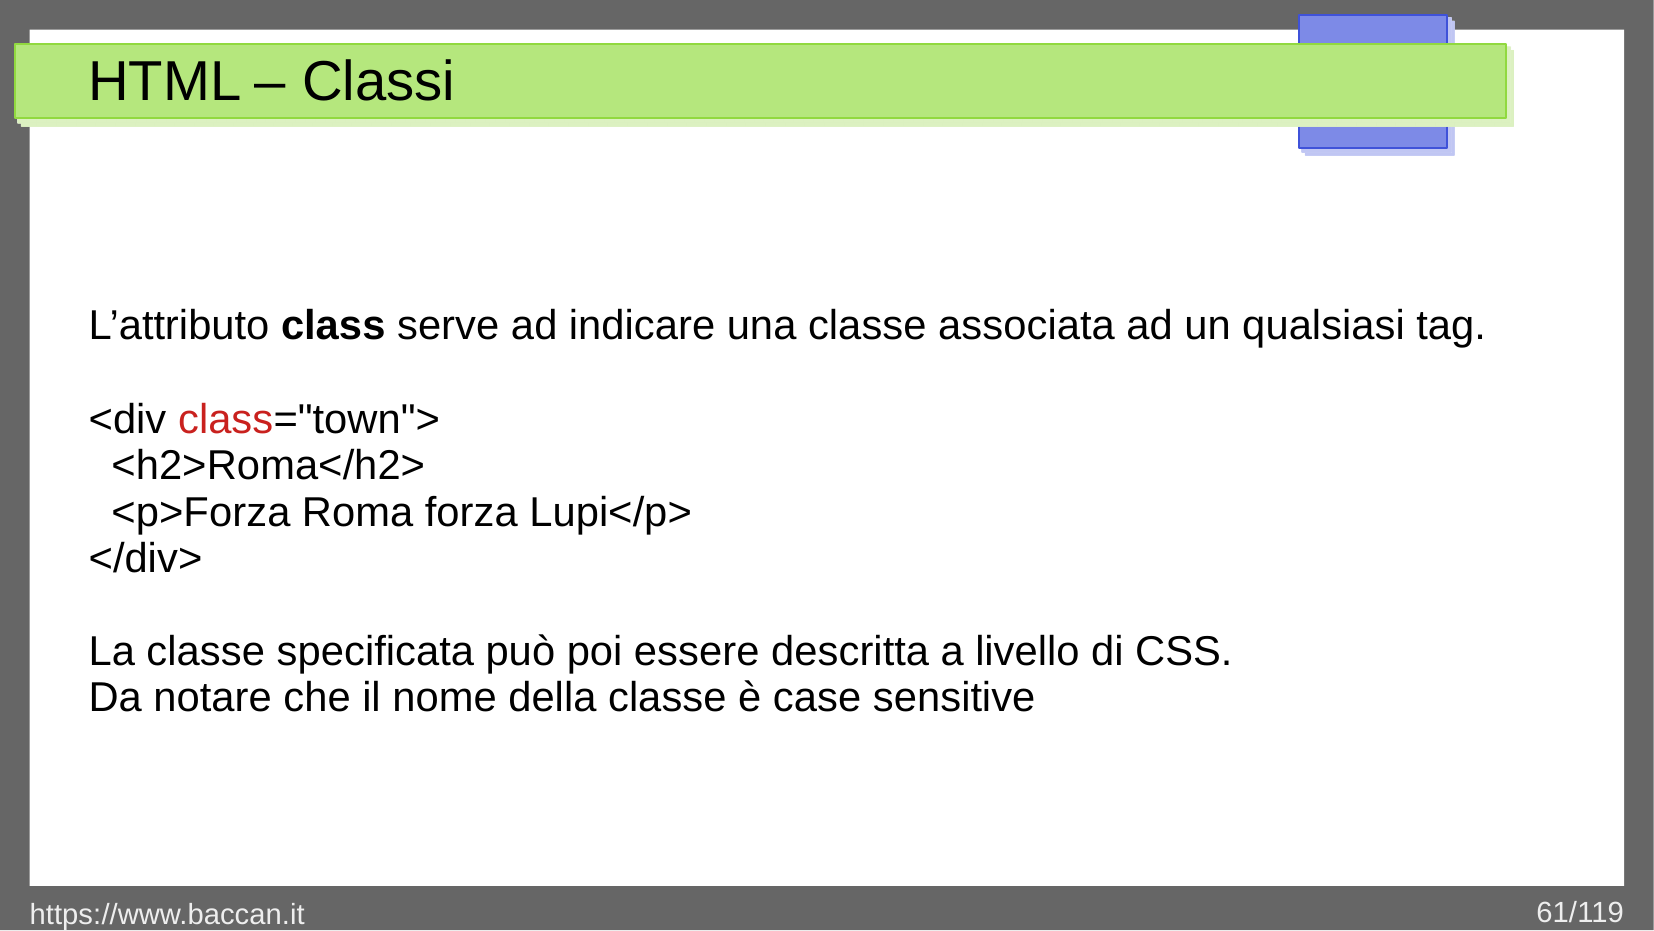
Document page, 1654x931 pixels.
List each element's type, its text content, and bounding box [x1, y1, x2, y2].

text_box L’attributo class serve ad indicare una classe associata ad un qualsiasi tag. <div class="town"> <h2>Roma</h2> <p>Forza Roma forza Lupi</p> </div> La classe specificata può poi essere descritta a livello di CSS. Da notare che il nome della classe è case sensitive [88, 147, 1565, 876]
title HTML – Classi [88, 44, 1506, 119]
